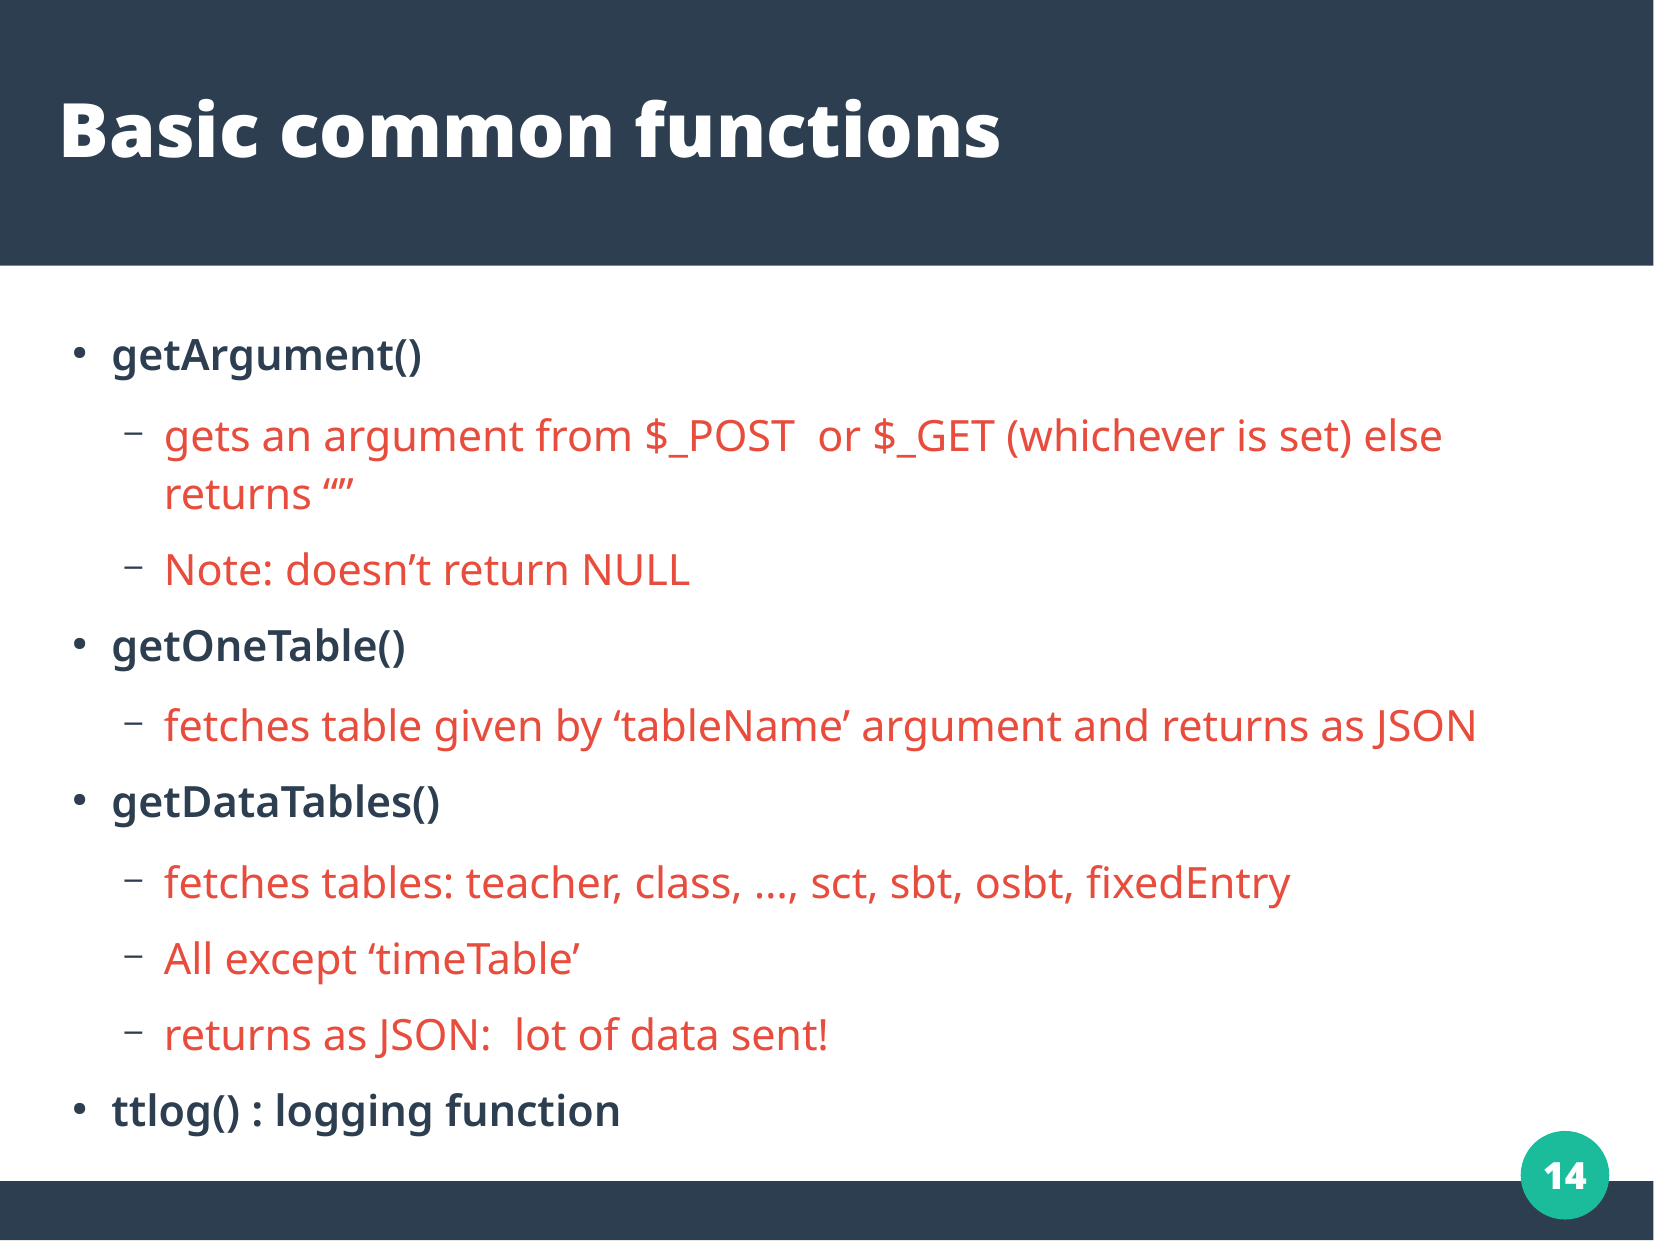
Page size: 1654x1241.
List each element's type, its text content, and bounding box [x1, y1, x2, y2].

title Basic common functions [59, 49, 1595, 207]
list getArgument() gets an argument from $_POST or $_GET (whichever is set) else returns “” Note: doesn’t return NULL getOneTable() fetches table given by ‘tableName’ argument and returns as JSON getDataTables() fetches tables: teacher, class, …, sct, sbt, osbt, fixedEntry All except ‘timeTable’ returns as JSON: lot of data sent! ttlog() : logging function [59, 324, 1595, 1152]
